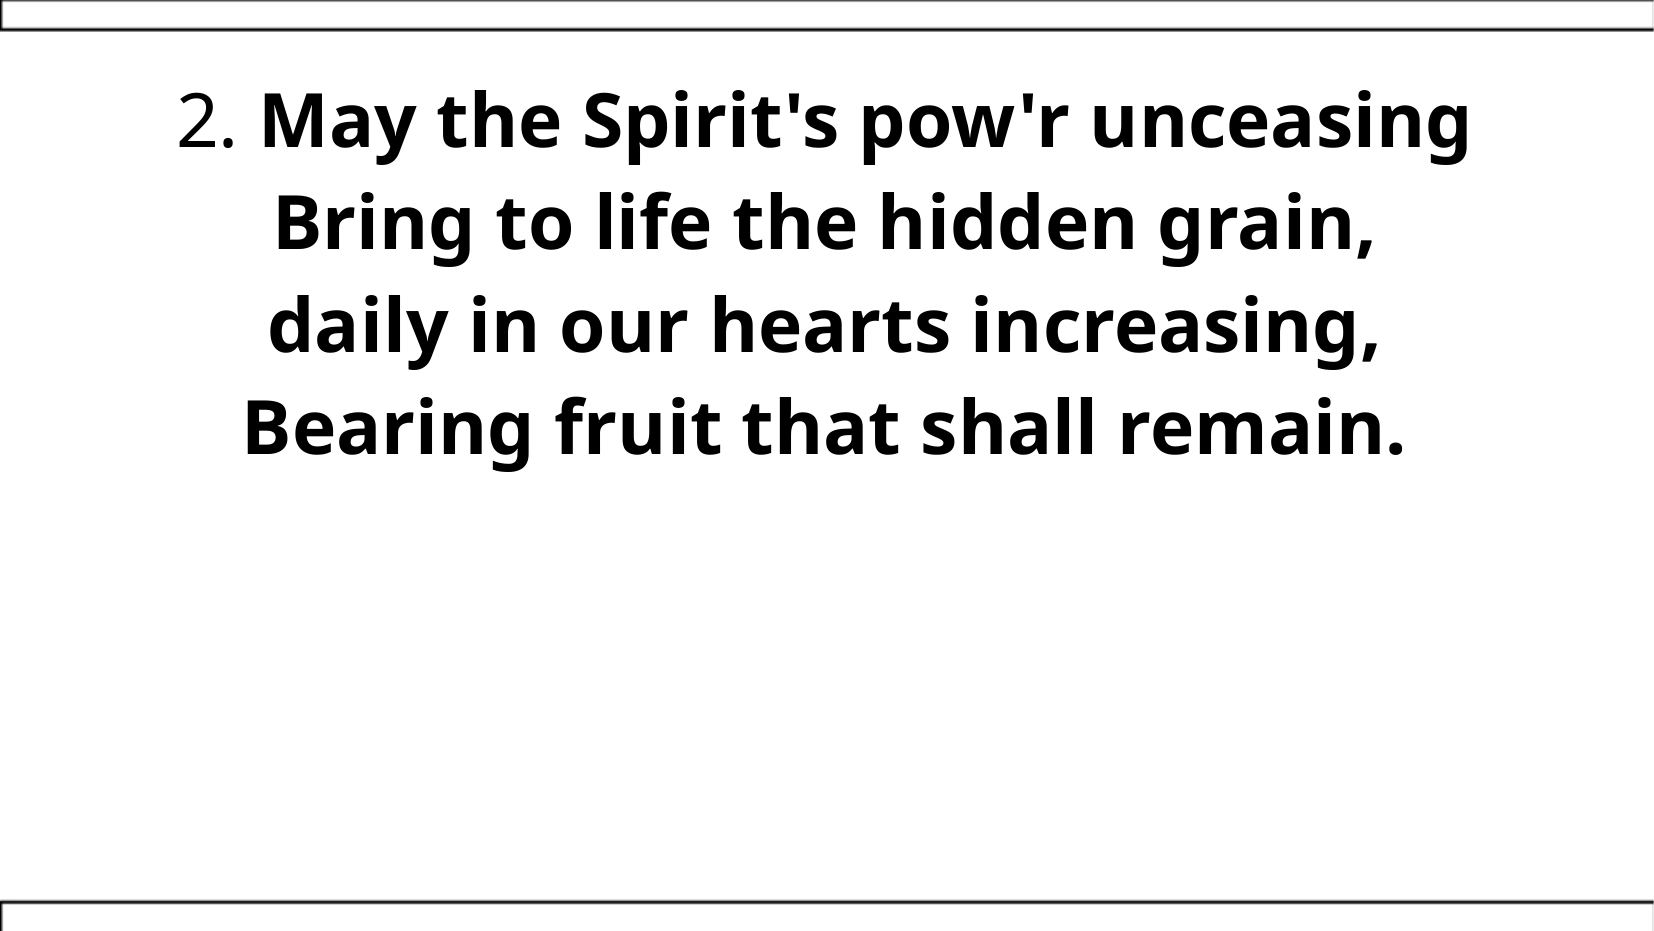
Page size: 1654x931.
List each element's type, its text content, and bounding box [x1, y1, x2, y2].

picture [0, 0, 1654, 931]
text_box 2. May the Spirit's pow'r unceasing Bring to life the hidden grain, daily in our hearts increasing, Bearing fruit that shall remain. [105, 60, 1546, 475]
